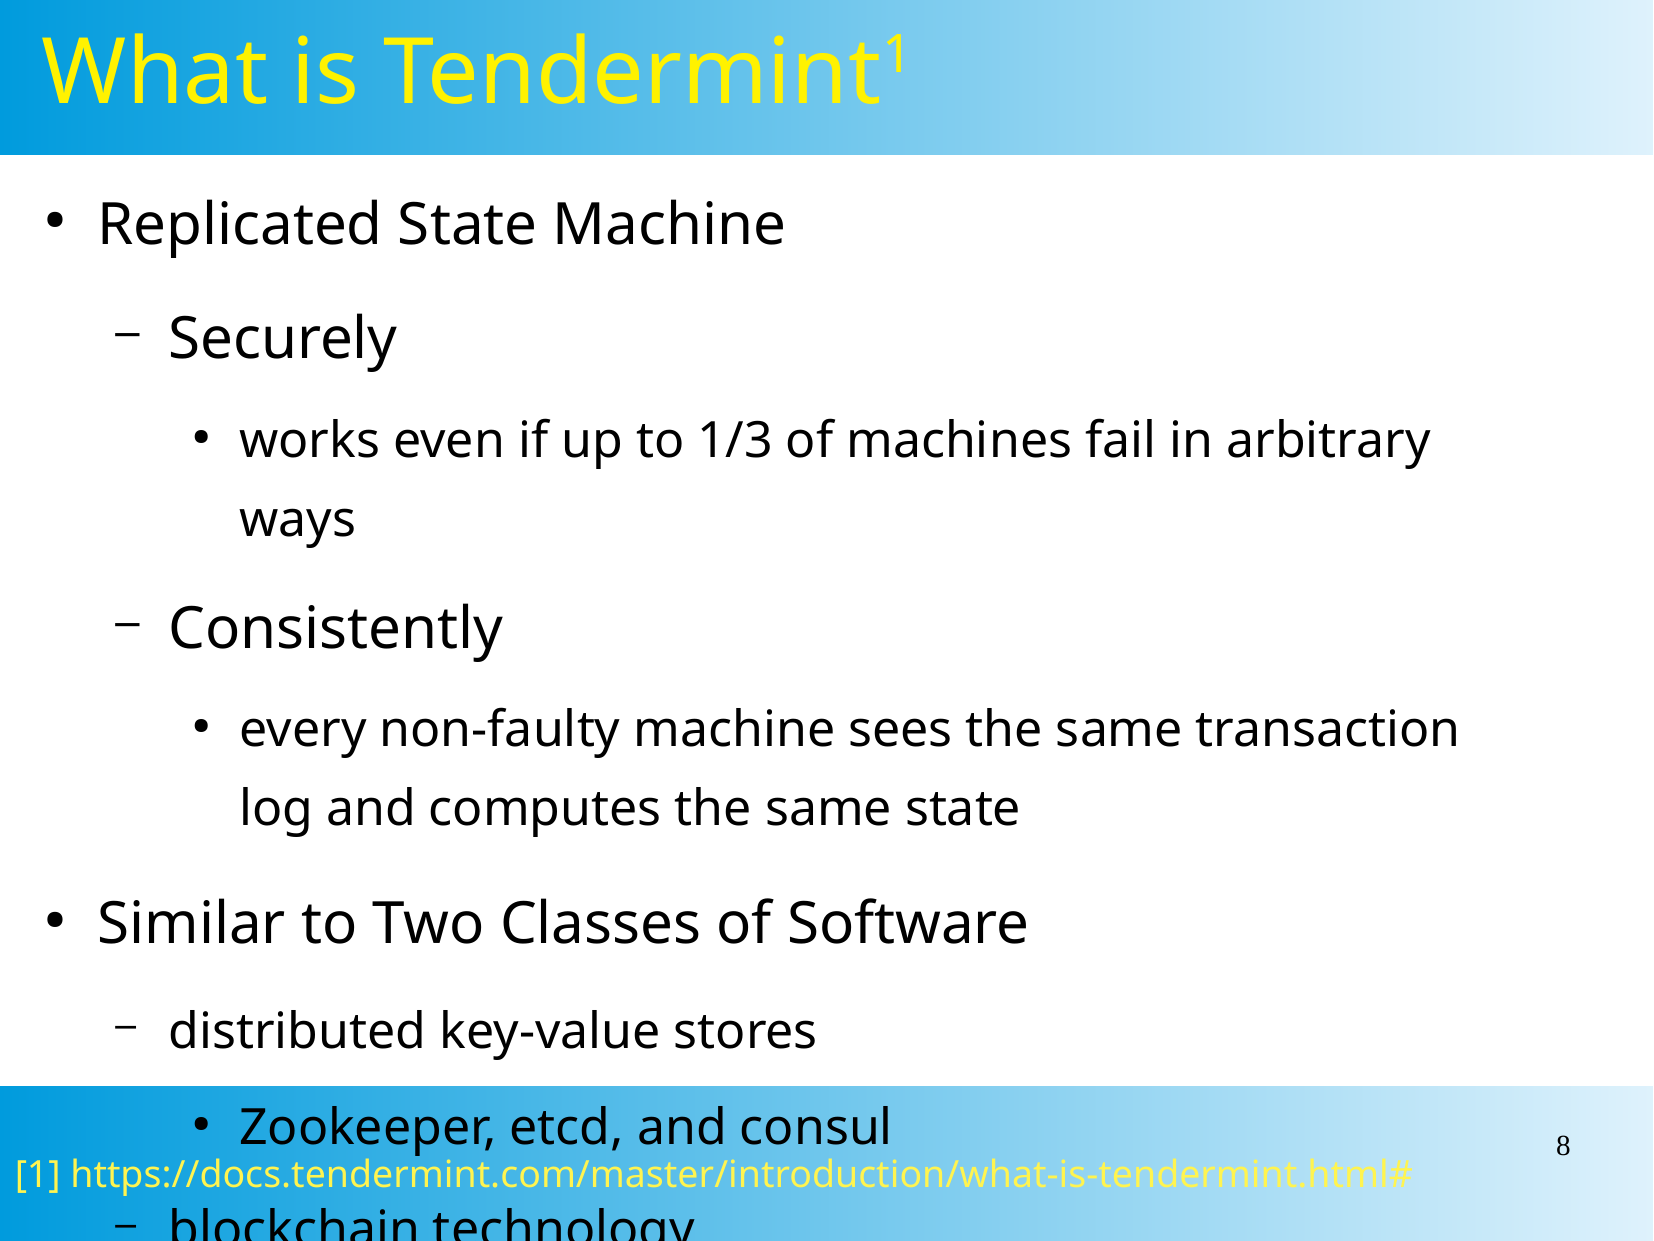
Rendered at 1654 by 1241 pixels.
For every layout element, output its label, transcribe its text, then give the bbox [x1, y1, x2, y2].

list Replicated State Machine Securely works even if up to 1/3 of machines fail in arbitrary ways Consistently every non-faulty machine sees the same transaction log and computes the same state Similar to Two Classes of Software distributed key-value stores Zookeeper, etcd, and consul blockchain technology Bitcoin and Ethereum [26, 170, 1516, 886]
text_box [1] https://docs.tendermint.com/master/introduction/what-is-tendermint.html# [0, 1140, 1456, 1239]
title What is Tendermint1 [41, 15, 1531, 121]
